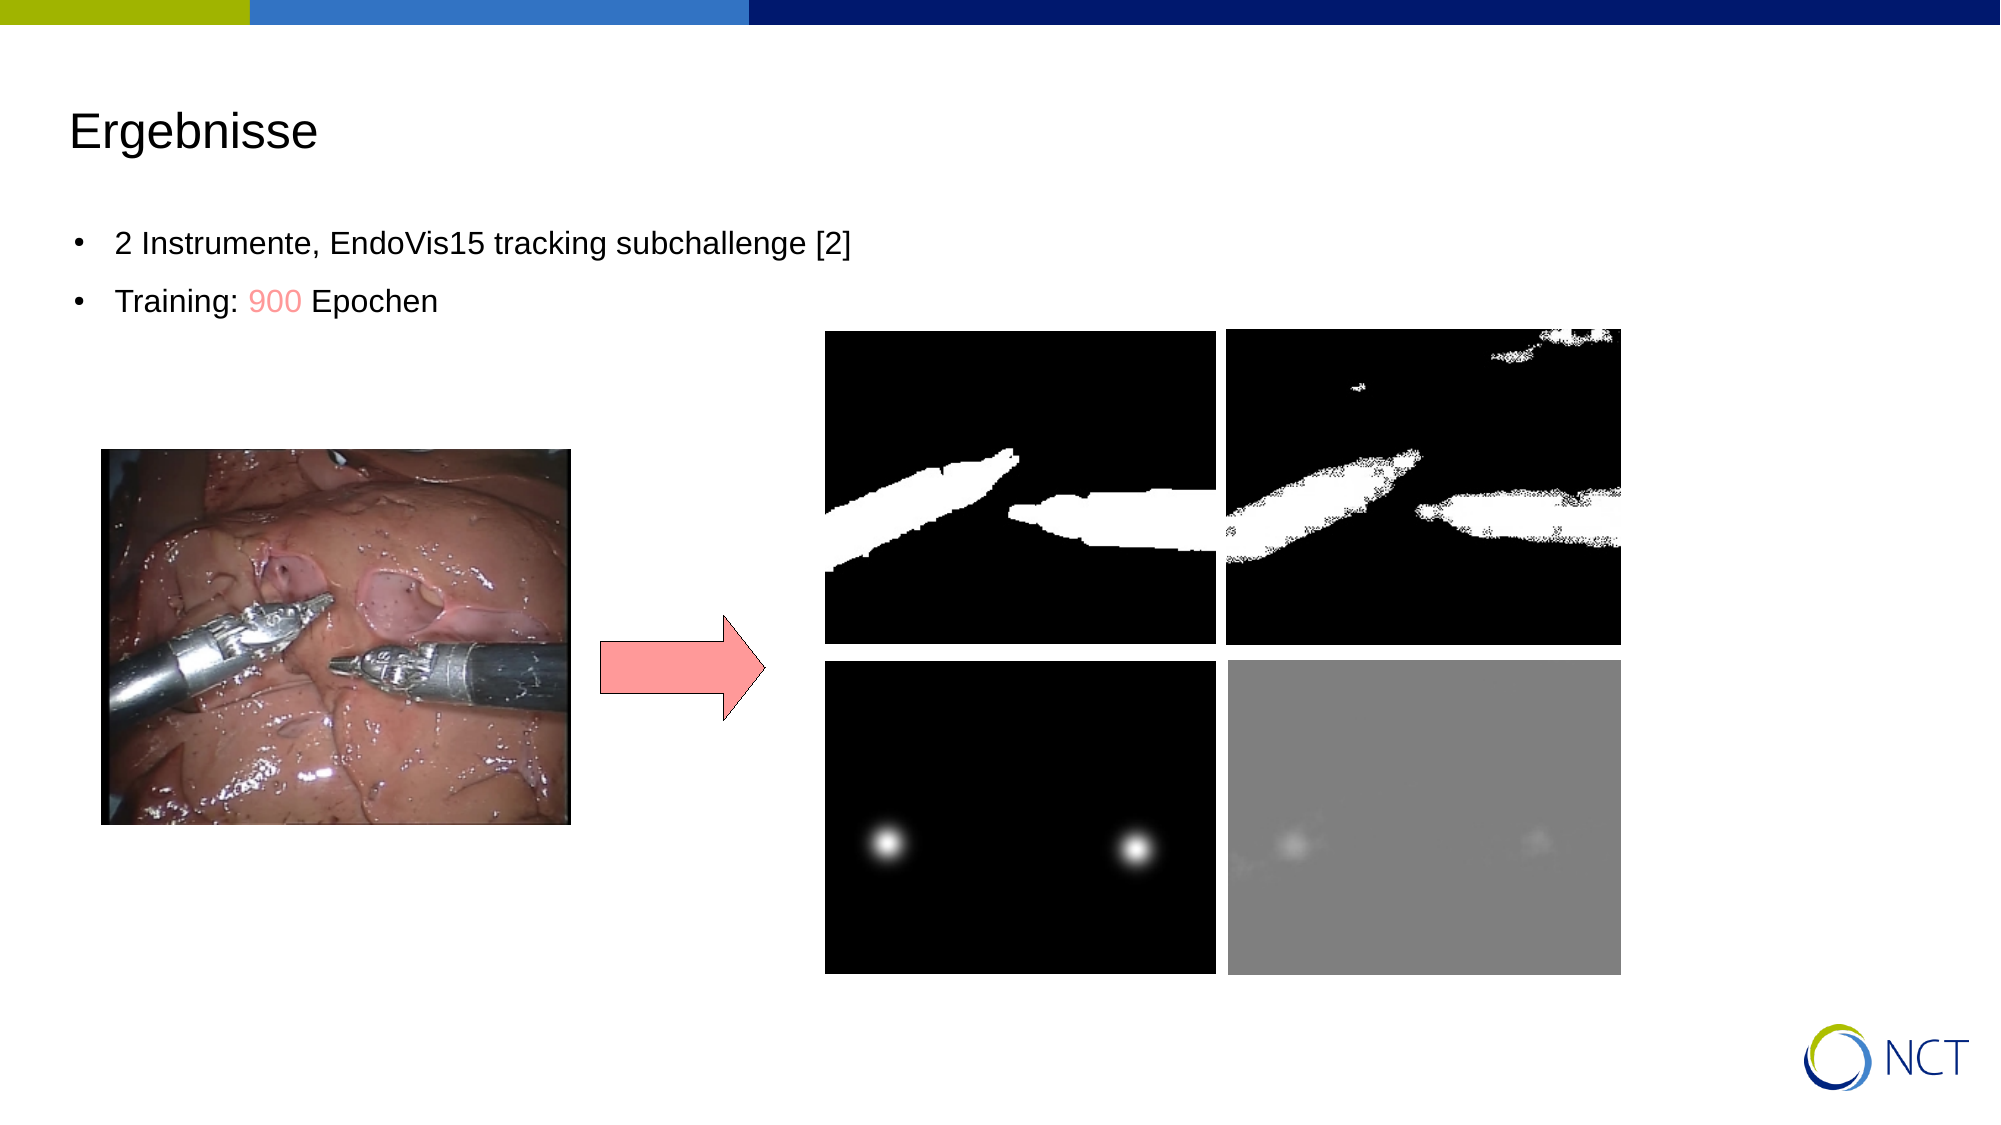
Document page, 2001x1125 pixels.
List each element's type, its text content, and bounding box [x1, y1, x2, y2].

picture [1226, 329, 1621, 646]
picture [825, 661, 1216, 974]
picture [1228, 660, 1621, 975]
picture [1804, 1024, 1969, 1091]
picture [825, 331, 1216, 644]
text_box [600, 615, 766, 721]
title Ergebnisse [68, 37, 1861, 225]
list 2 Instrumente, EndoVis15 tracking subchallenge [2] Training: 900 Epochen [60, 224, 1852, 321]
picture [101, 449, 571, 826]
